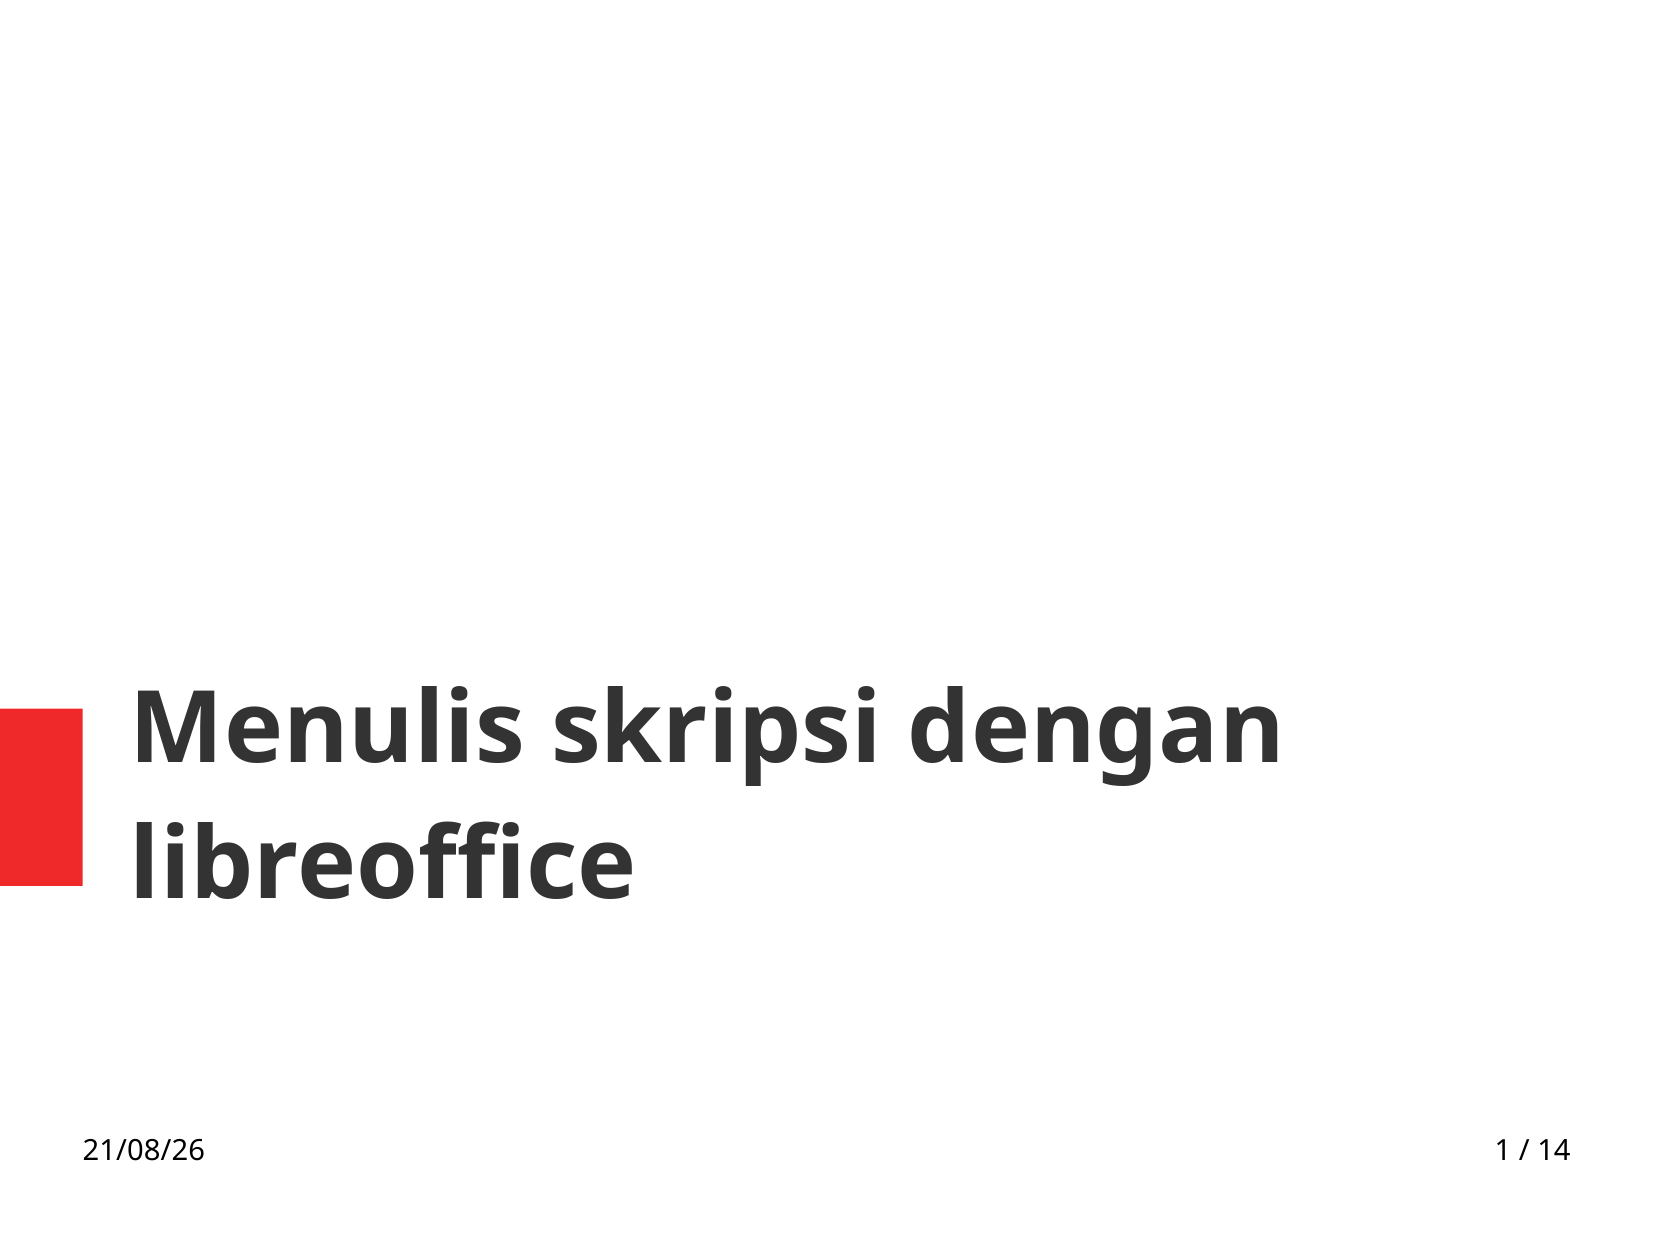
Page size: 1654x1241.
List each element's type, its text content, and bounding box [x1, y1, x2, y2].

title Menulis skripsi dengan libreoffice [129, 673, 1536, 910]
